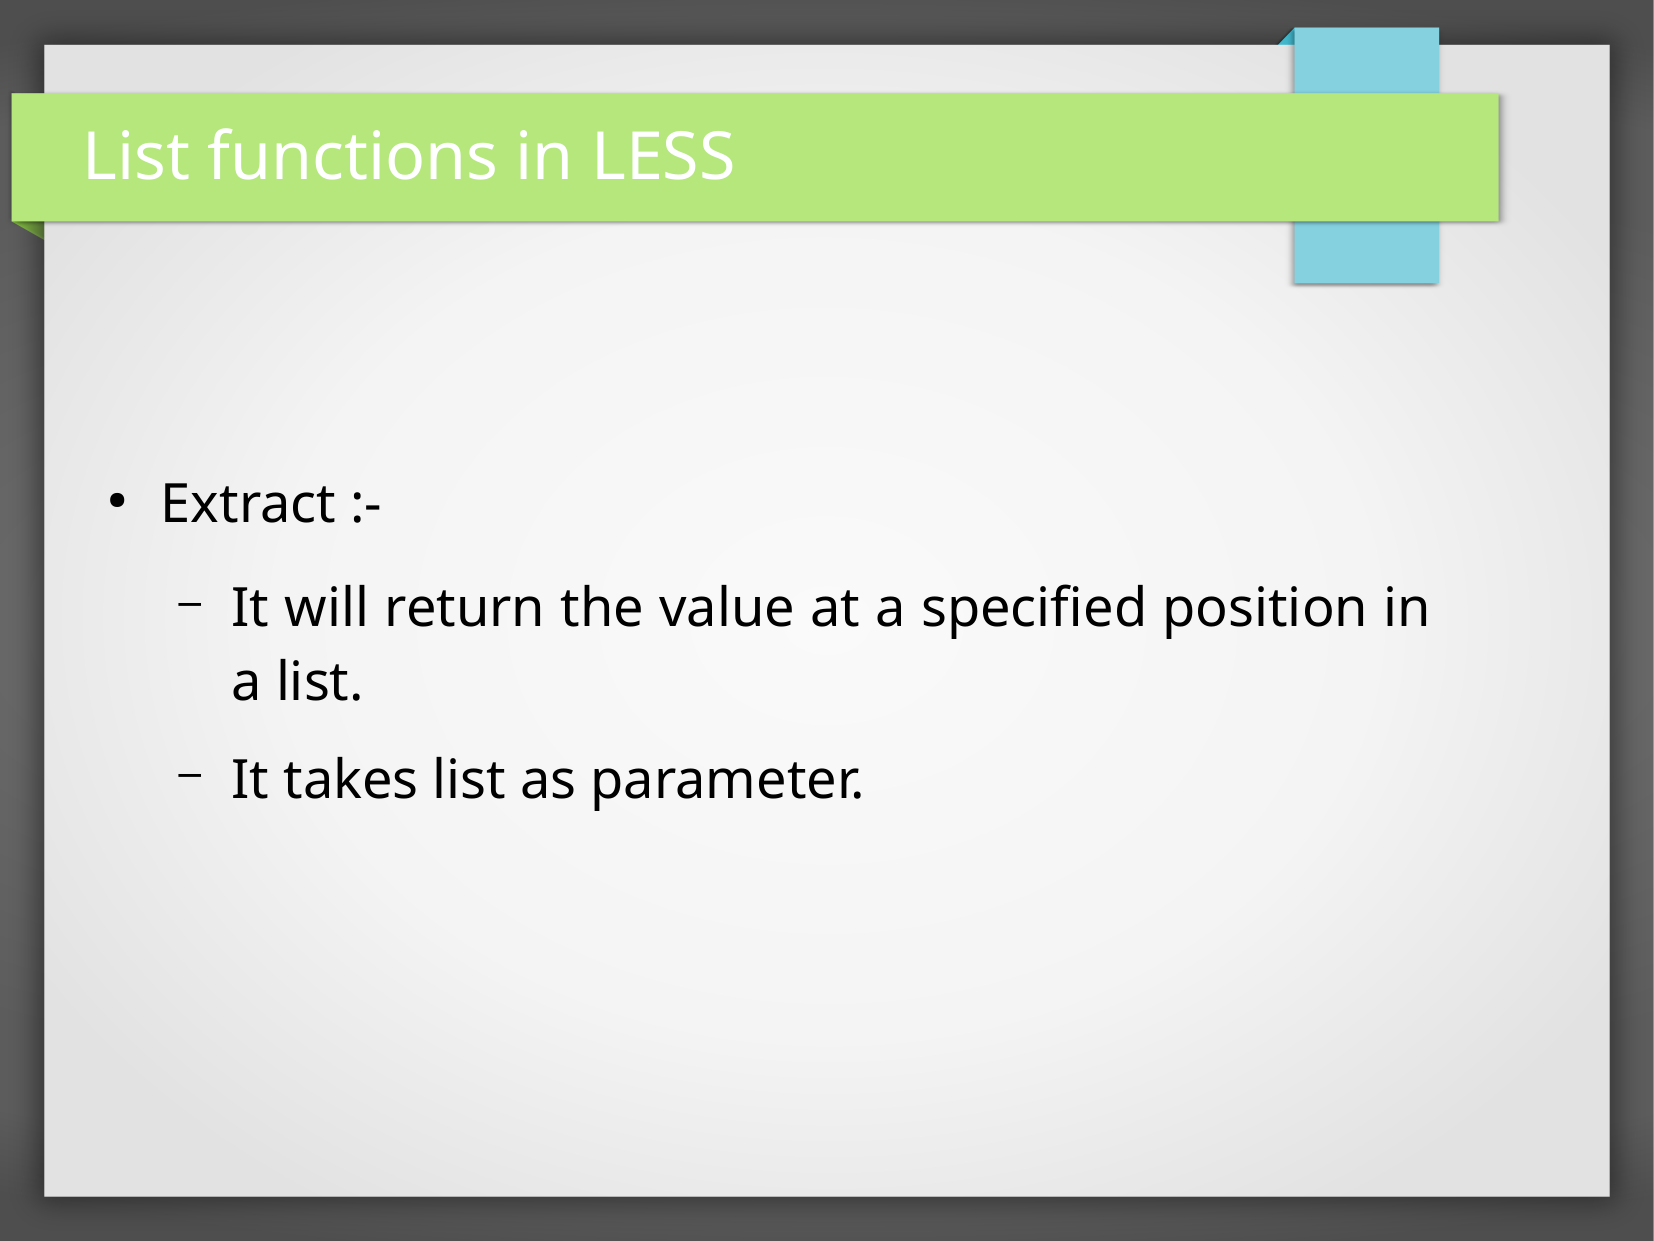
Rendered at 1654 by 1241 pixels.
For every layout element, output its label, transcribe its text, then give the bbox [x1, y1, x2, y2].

list Extract :- It will return the value at a specified position in a list. It takes list as parameter. [90, 465, 1433, 1185]
picture [0, 0, 1654, 1241]
title List functions in LESS [82, 94, 1264, 213]
